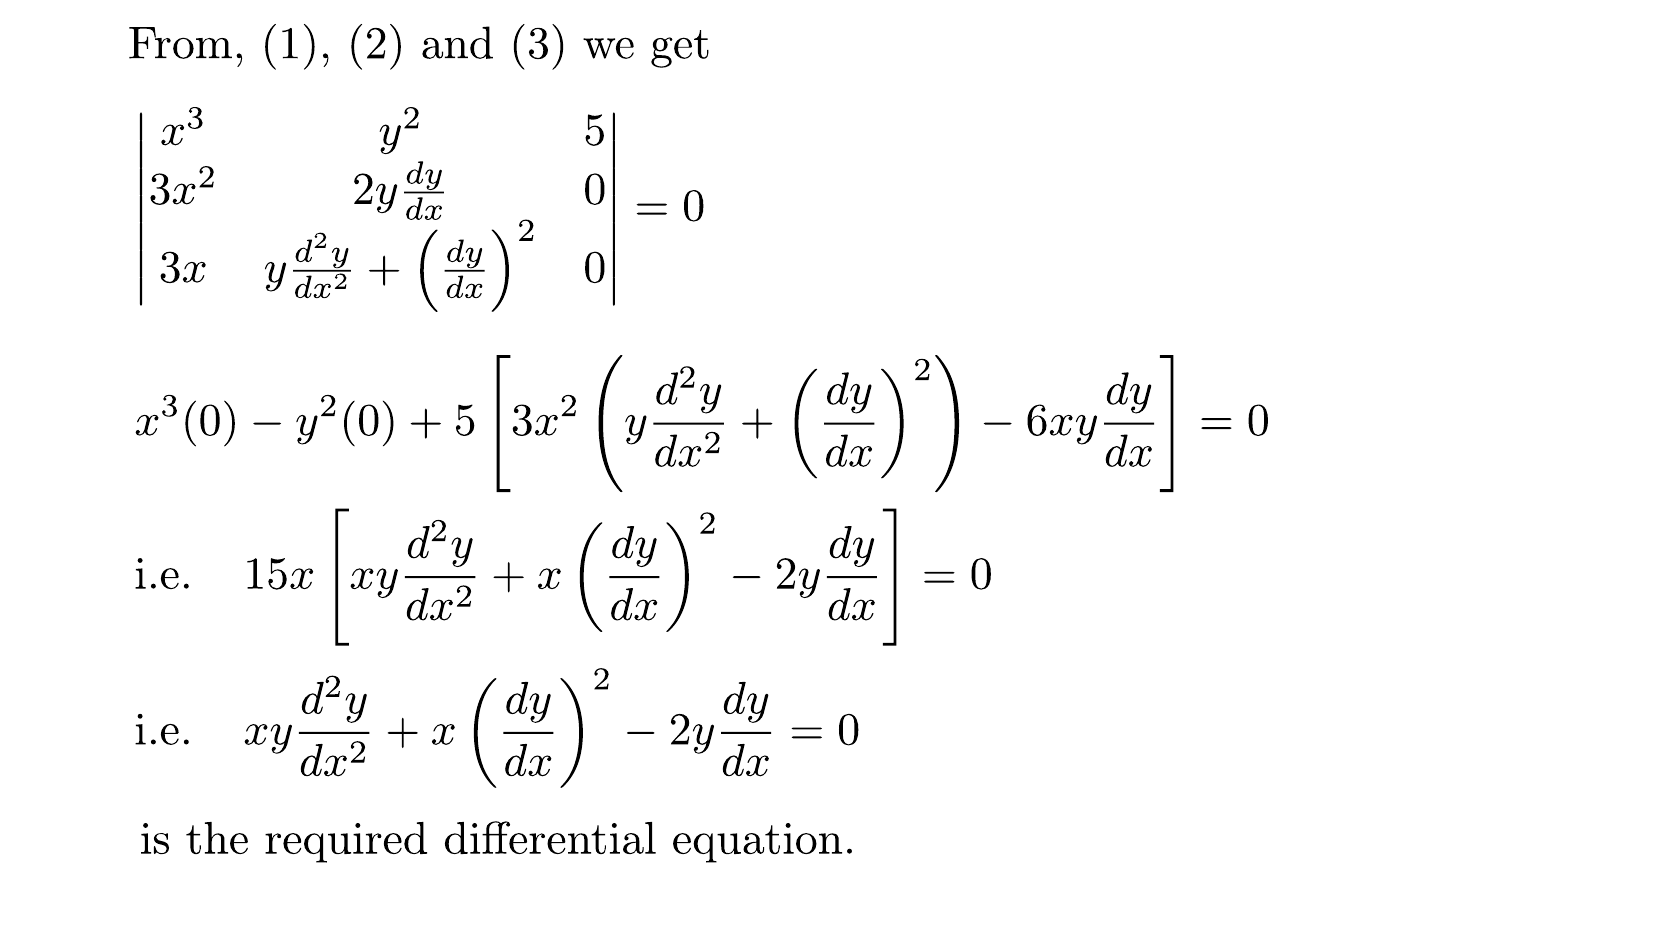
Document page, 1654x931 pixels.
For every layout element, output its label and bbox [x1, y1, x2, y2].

text_box [135, 668, 859, 788]
text_box [135, 107, 704, 312]
subtitle [47, 35, 1619, 875]
text_box [141, 821, 852, 863]
text_box [135, 355, 1268, 493]
text_box [129, 23, 709, 70]
text_box [135, 508, 991, 646]
